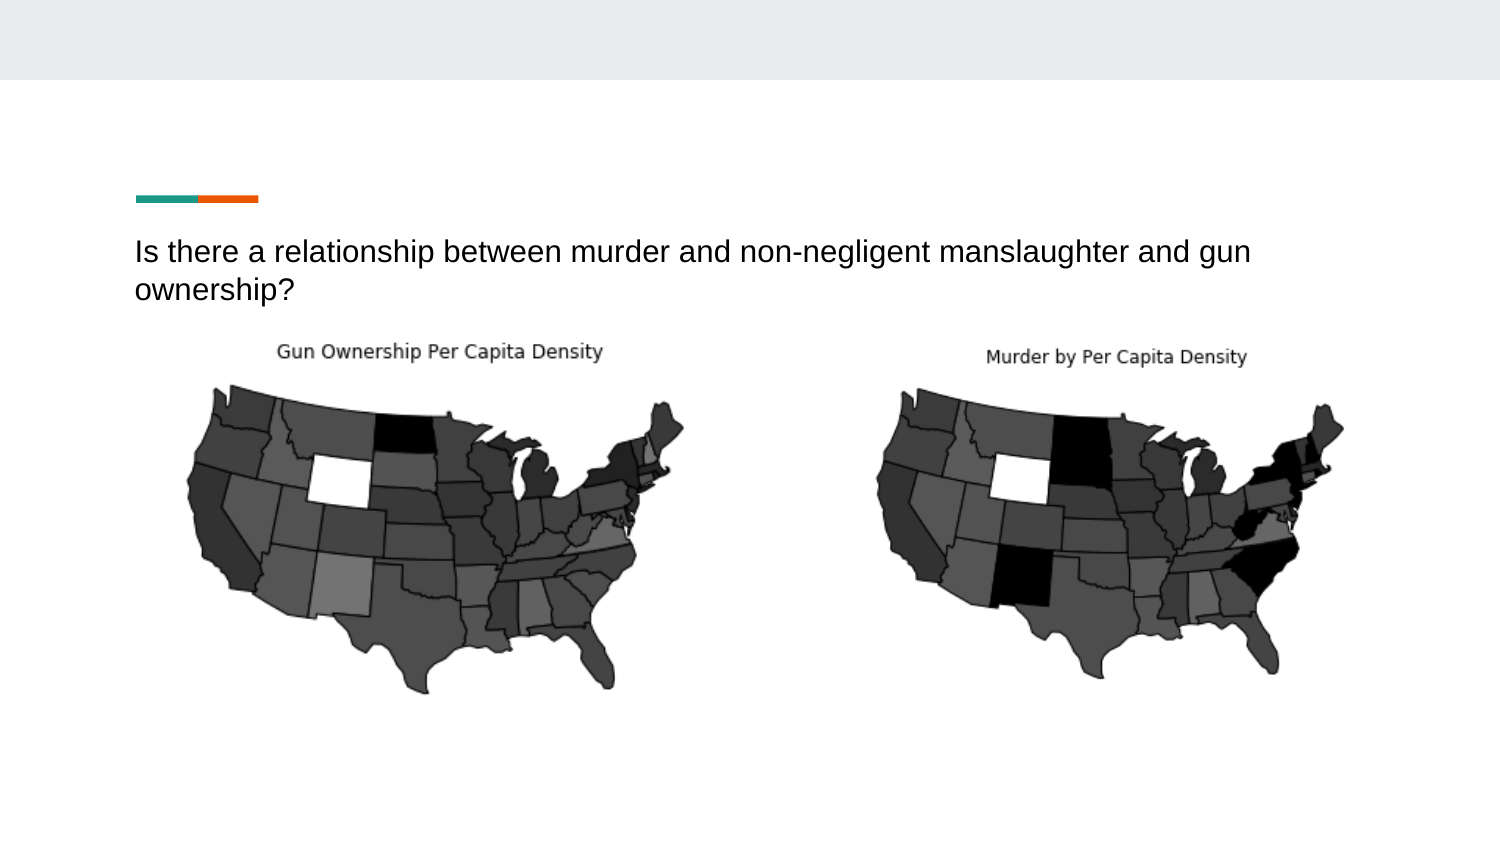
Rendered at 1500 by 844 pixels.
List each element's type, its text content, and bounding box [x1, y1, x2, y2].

title Is there a relationship between murder and non-negligent manslaughter and gun ownership? [119, 216, 1381, 305]
picture [119, 332, 1450, 721]
